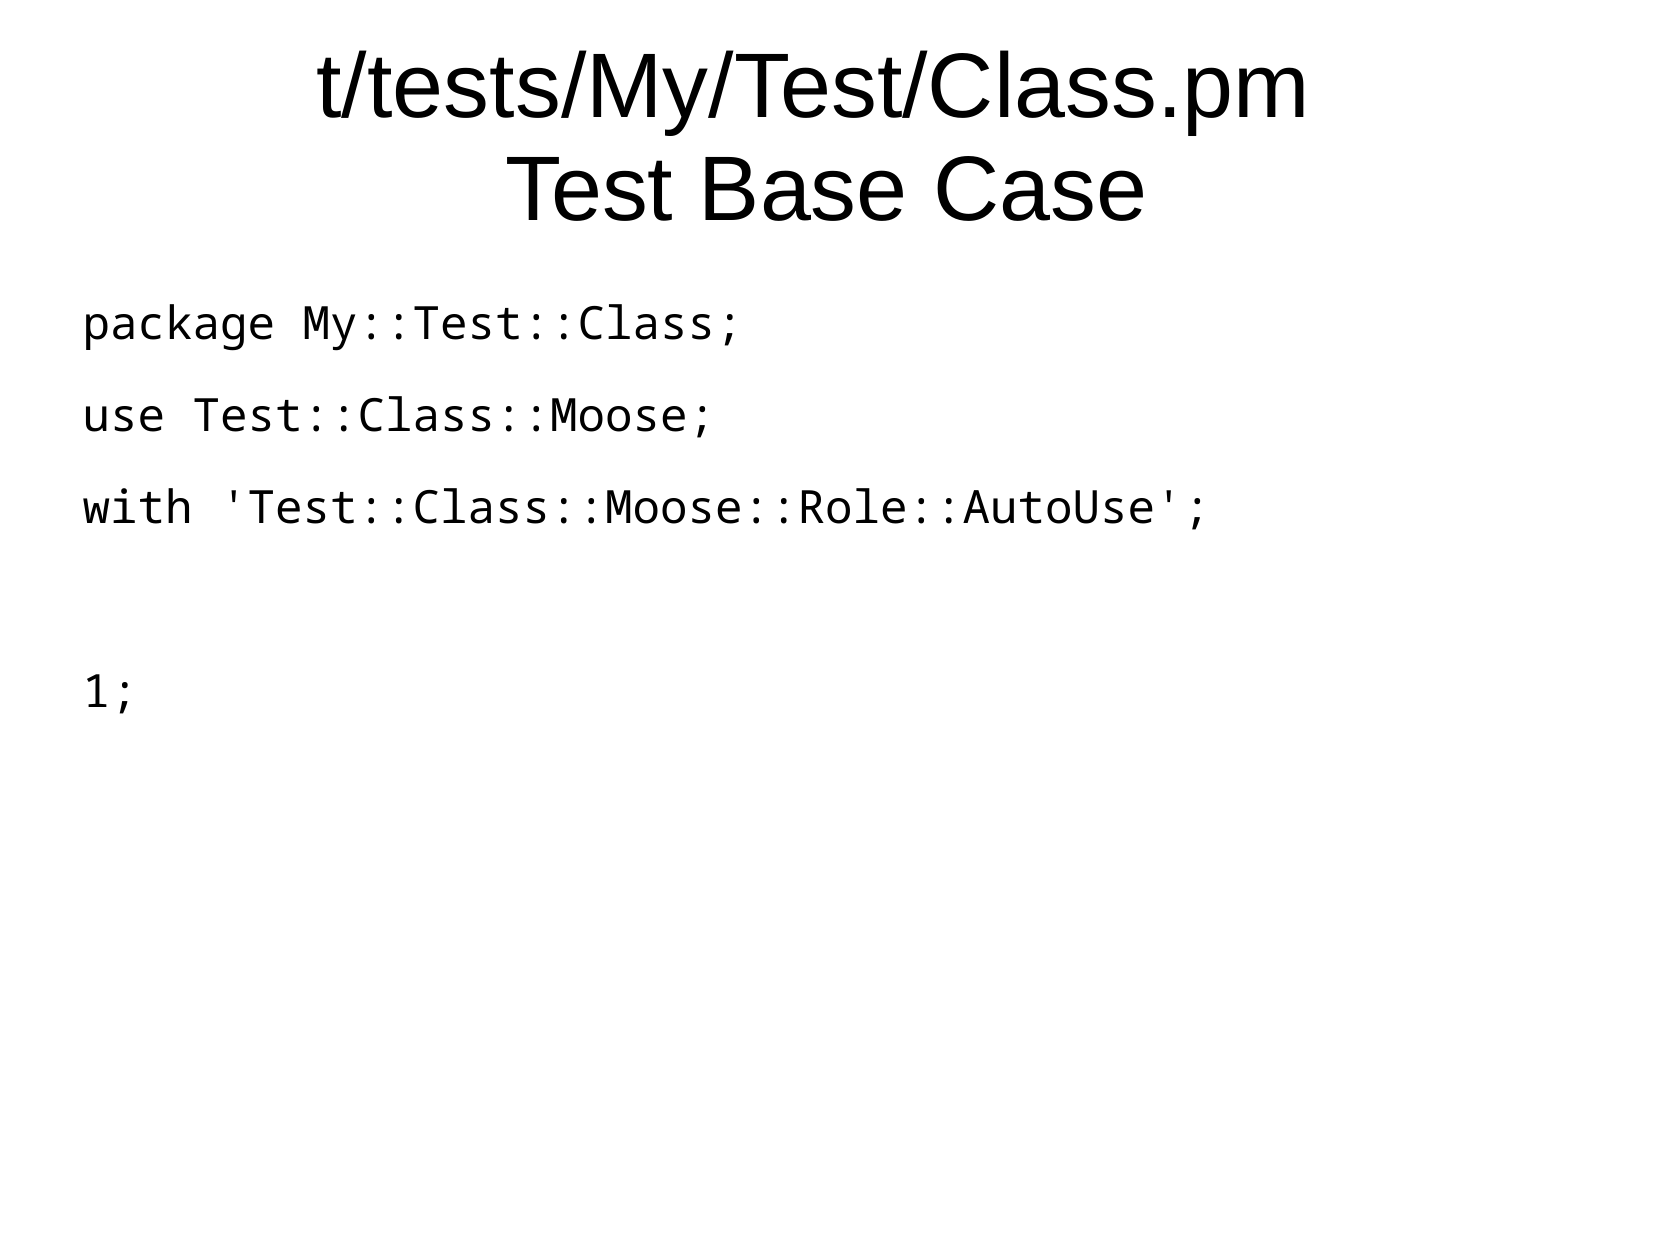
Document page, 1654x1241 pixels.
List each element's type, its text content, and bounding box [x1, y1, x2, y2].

list package My::Test::Class; use Test::Class::Moose; with 'Test::Class::Moose::Role::AutoUse'; 1; [82, 290, 1571, 1186]
title t/tests/My/Test/Class.pm Test Base Case [82, 34, 1571, 241]
